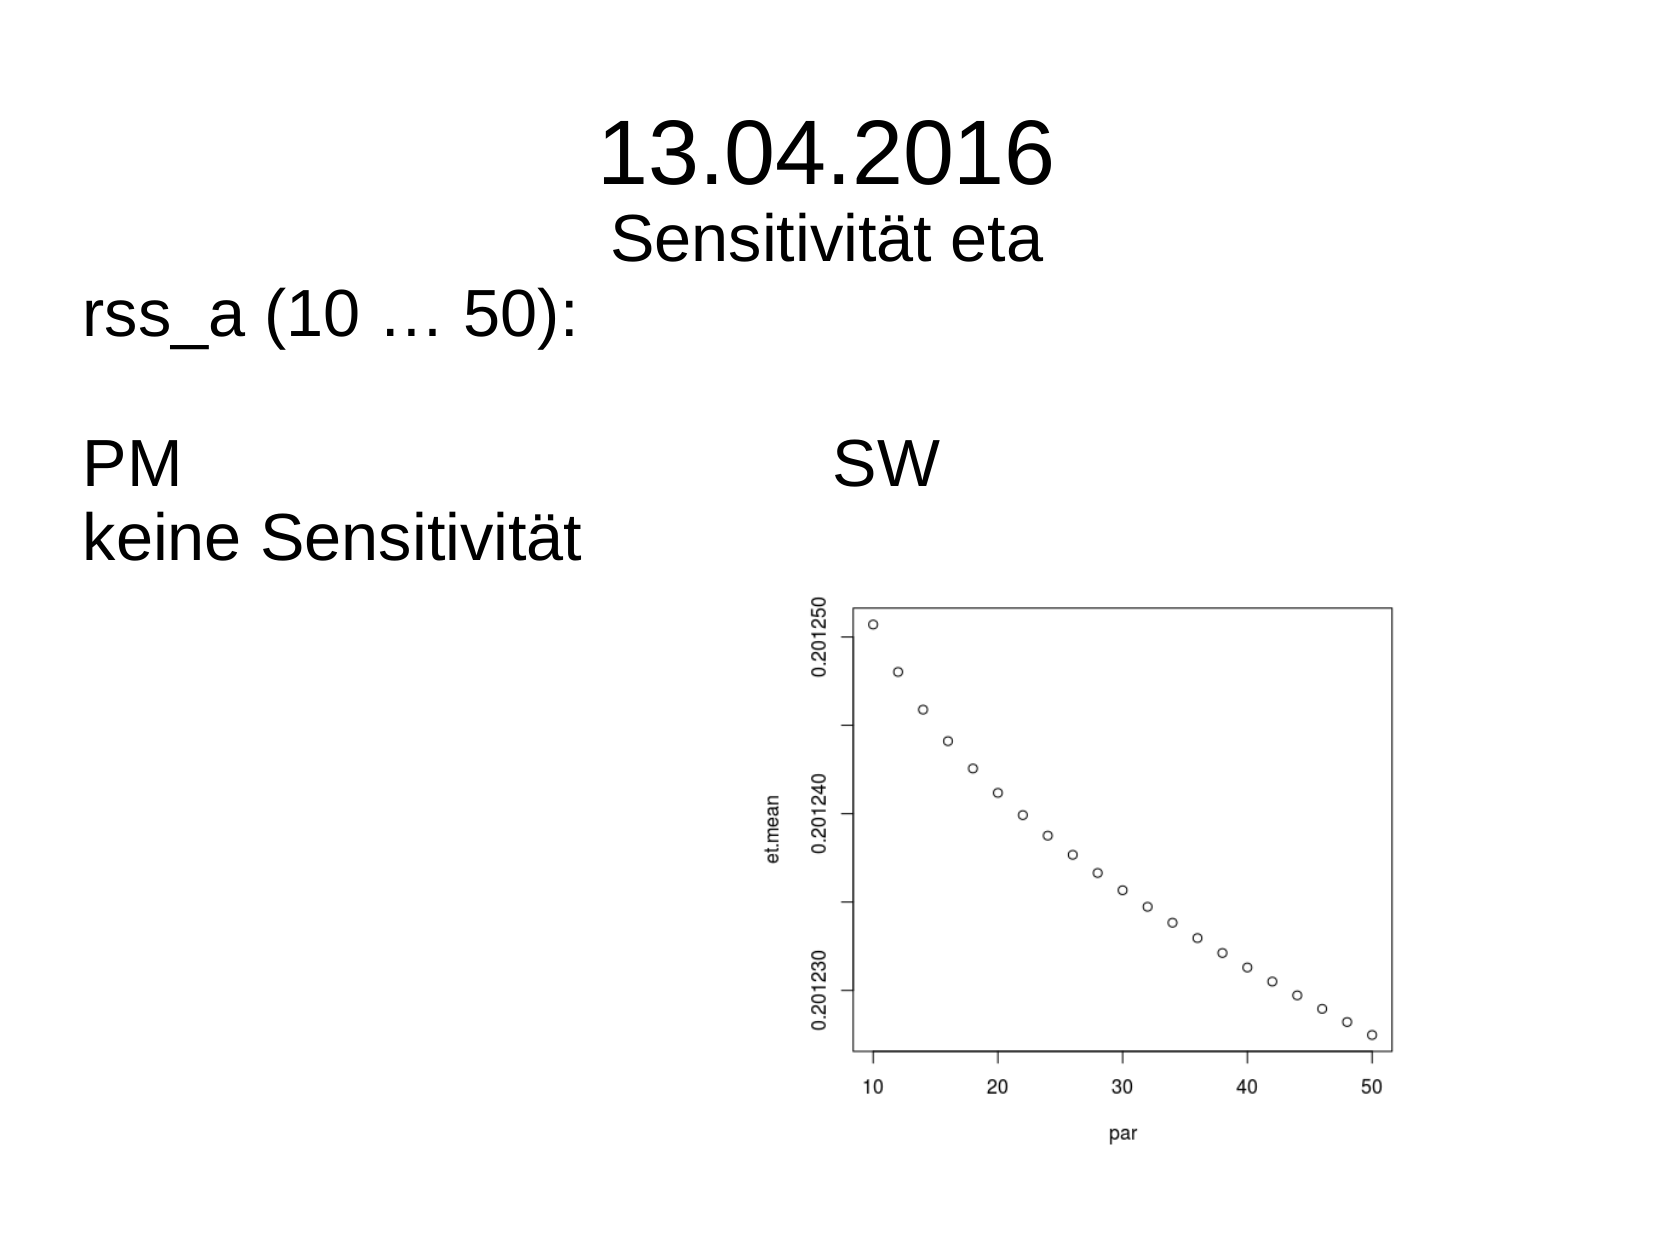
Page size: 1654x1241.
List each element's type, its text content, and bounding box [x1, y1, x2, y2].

title 13.04.2016 [82, 49, 1571, 201]
subtitle Sensitivität eta rss_a (10 … 50): PM SW keine Sensitivität [82, 201, 1571, 1099]
picture [758, 513, 1441, 1171]
